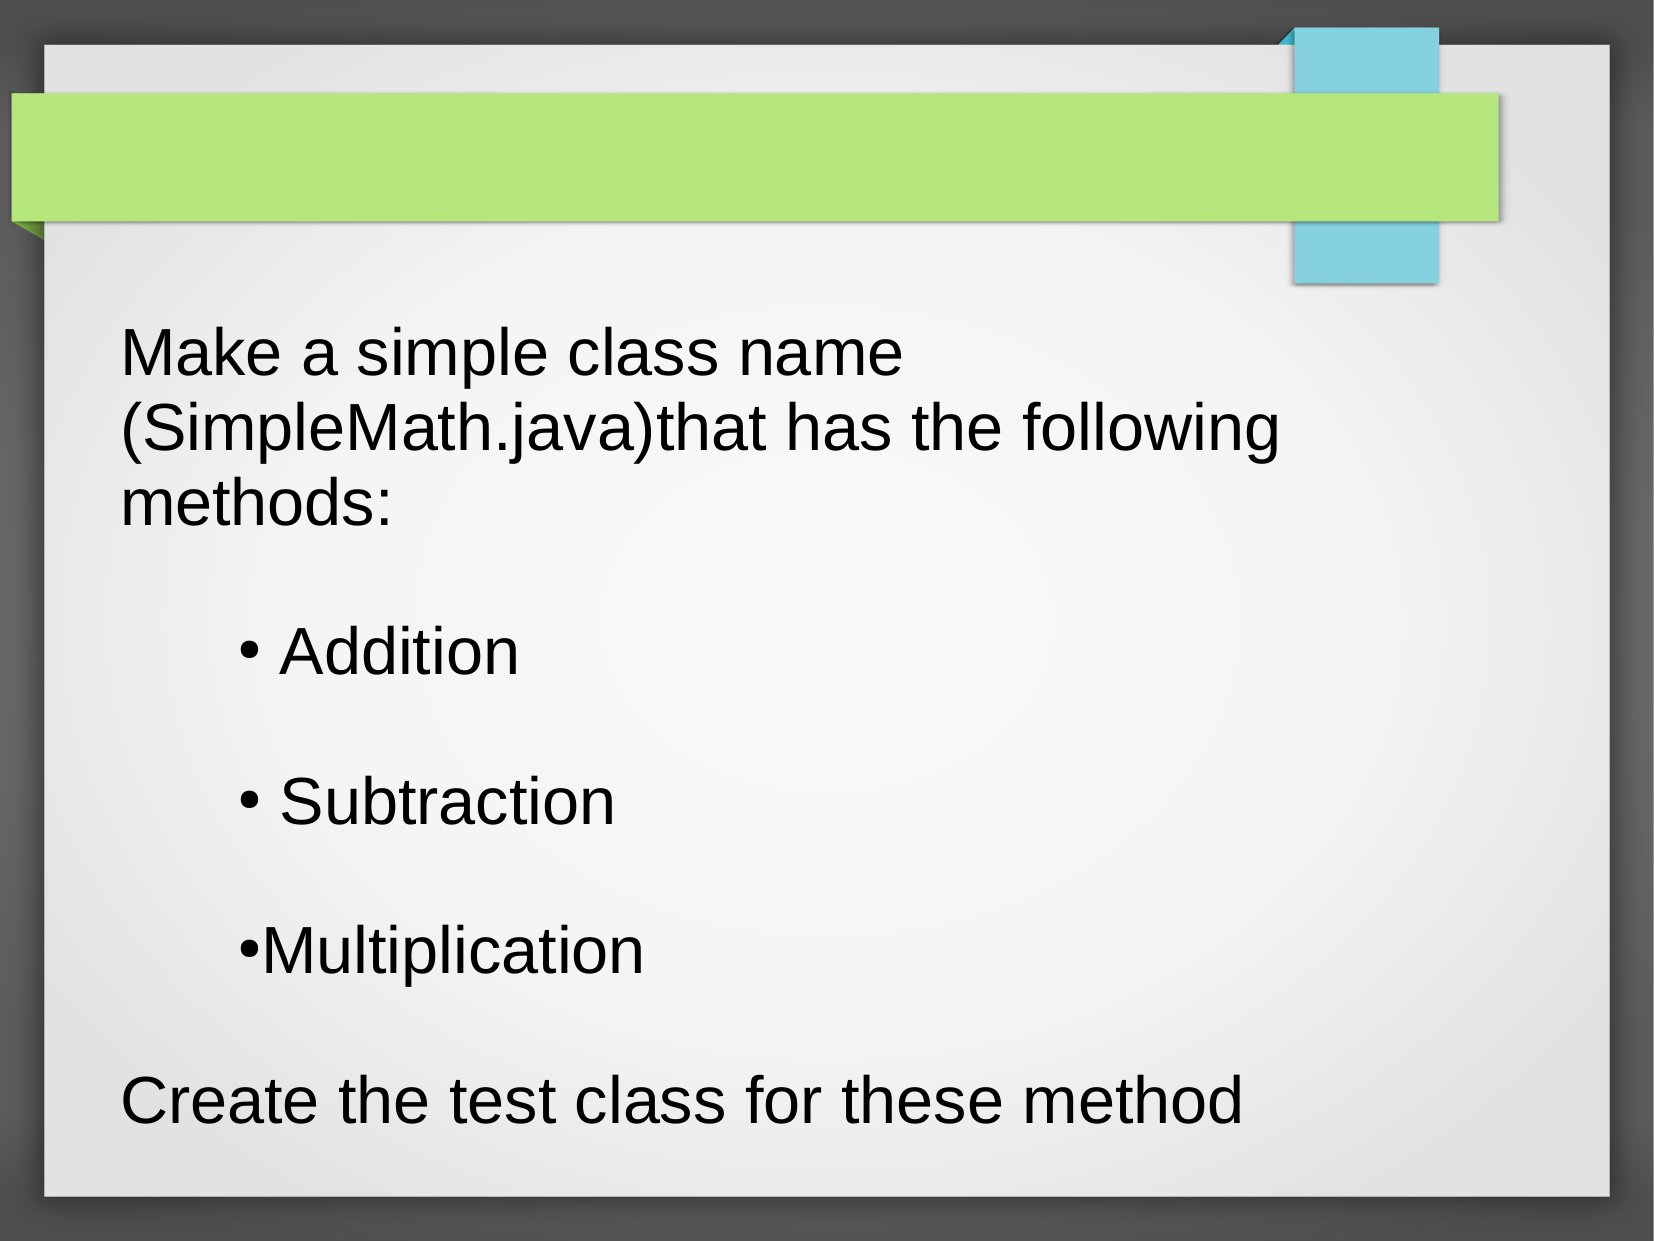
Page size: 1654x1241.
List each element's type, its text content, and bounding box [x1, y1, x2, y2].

picture [0, 0, 1654, 1241]
subtitle Make a simple class name (SimpleMath.java)that has the following methods: Addition Subtraction Multiplication Create the test class for these method [120, 315, 1302, 1138]
